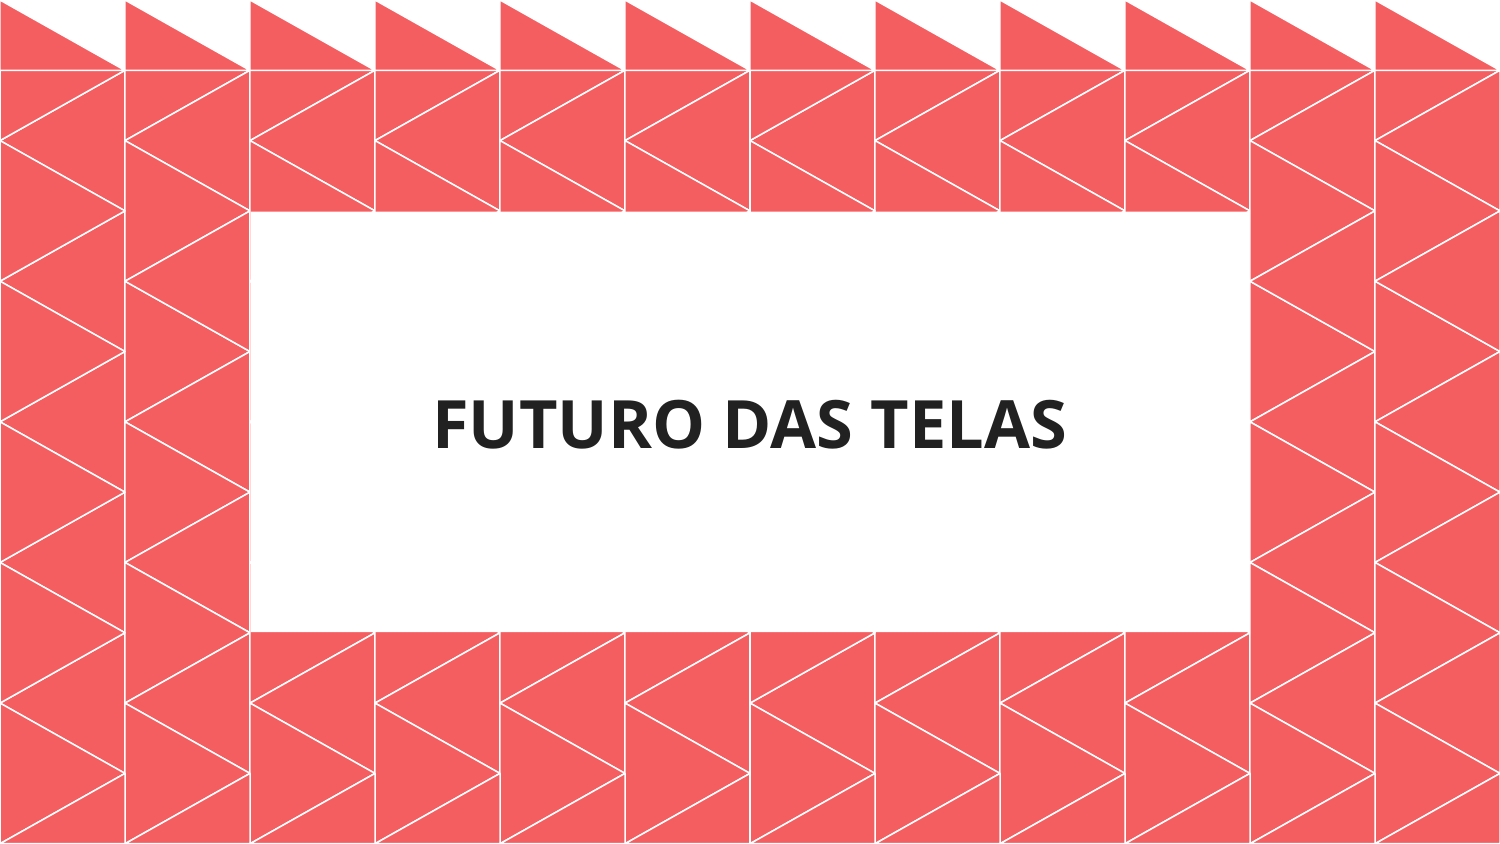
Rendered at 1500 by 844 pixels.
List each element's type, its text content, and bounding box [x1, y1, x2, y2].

title FUTURO DAS TELAS [309, 311, 1191, 533]
